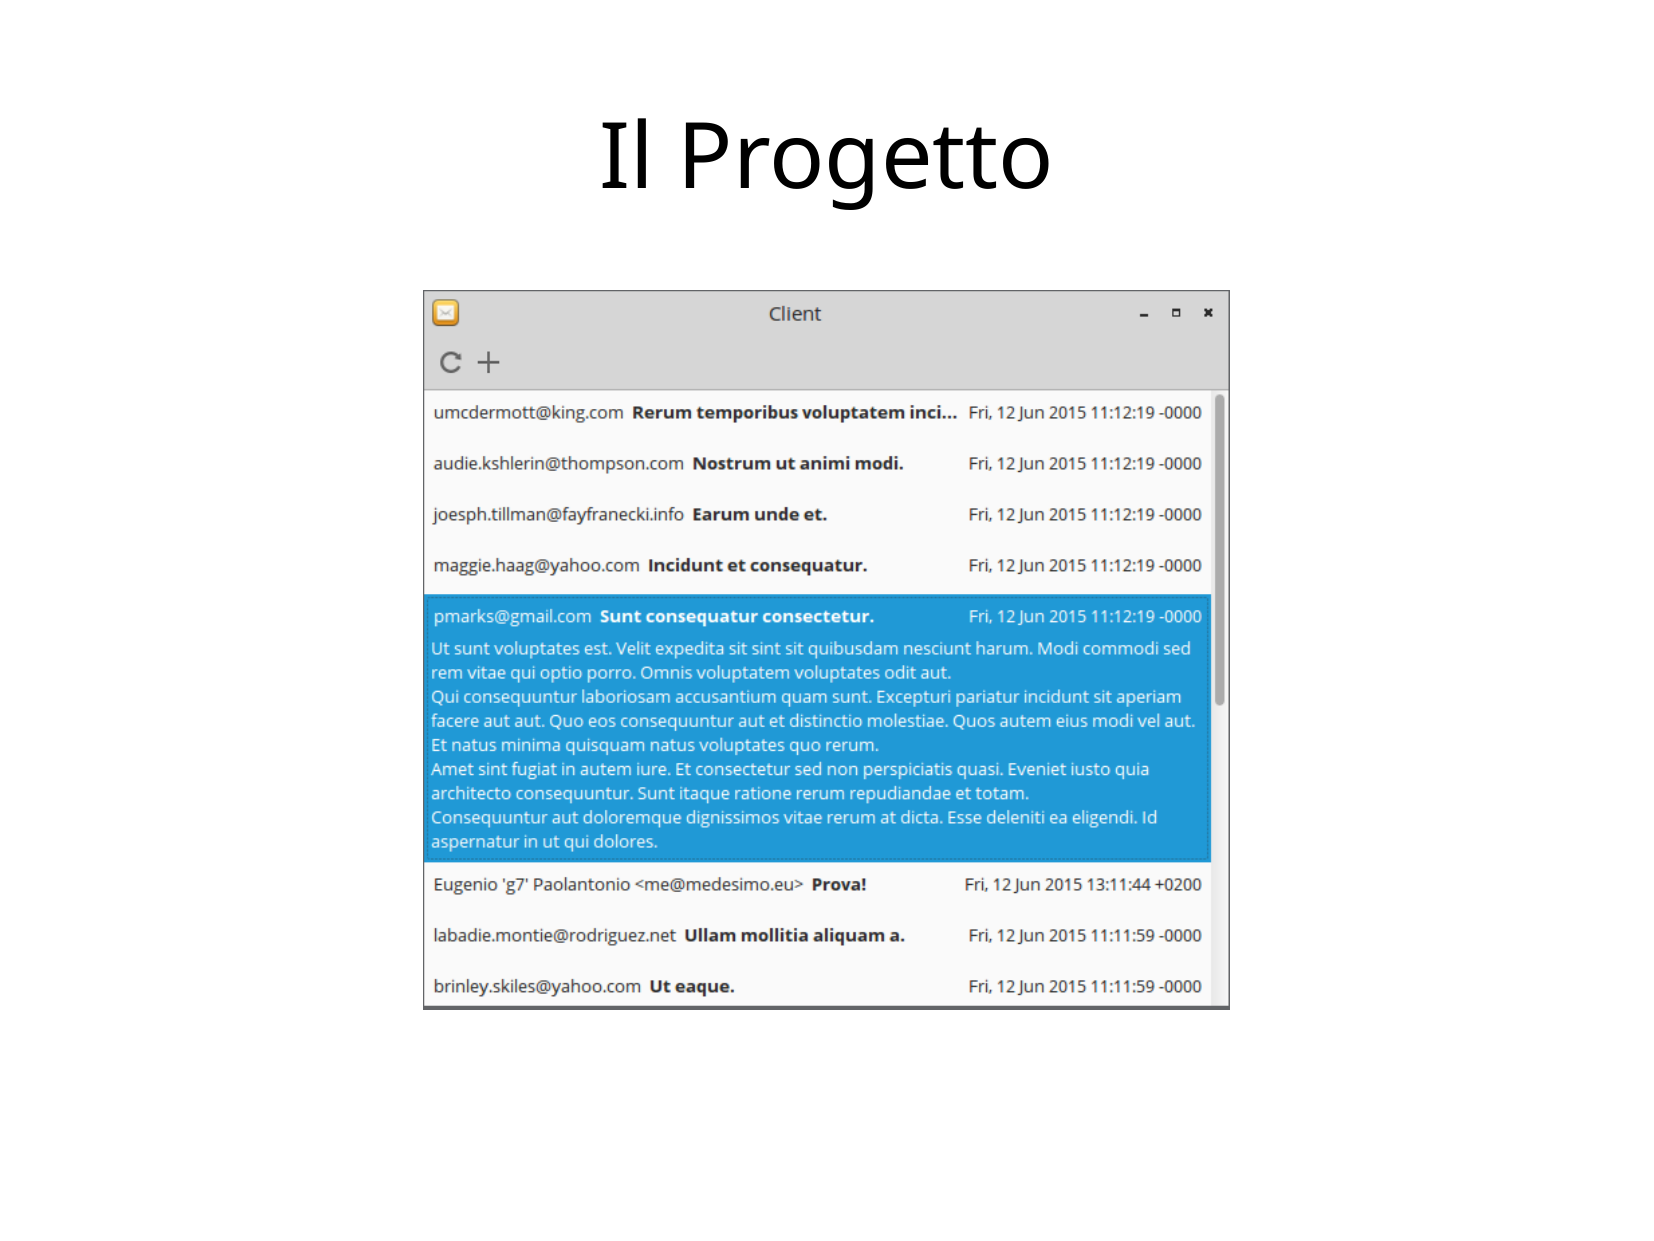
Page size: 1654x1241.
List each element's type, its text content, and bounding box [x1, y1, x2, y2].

picture [423, 290, 1230, 1010]
title Il Progetto [82, 49, 1571, 257]
